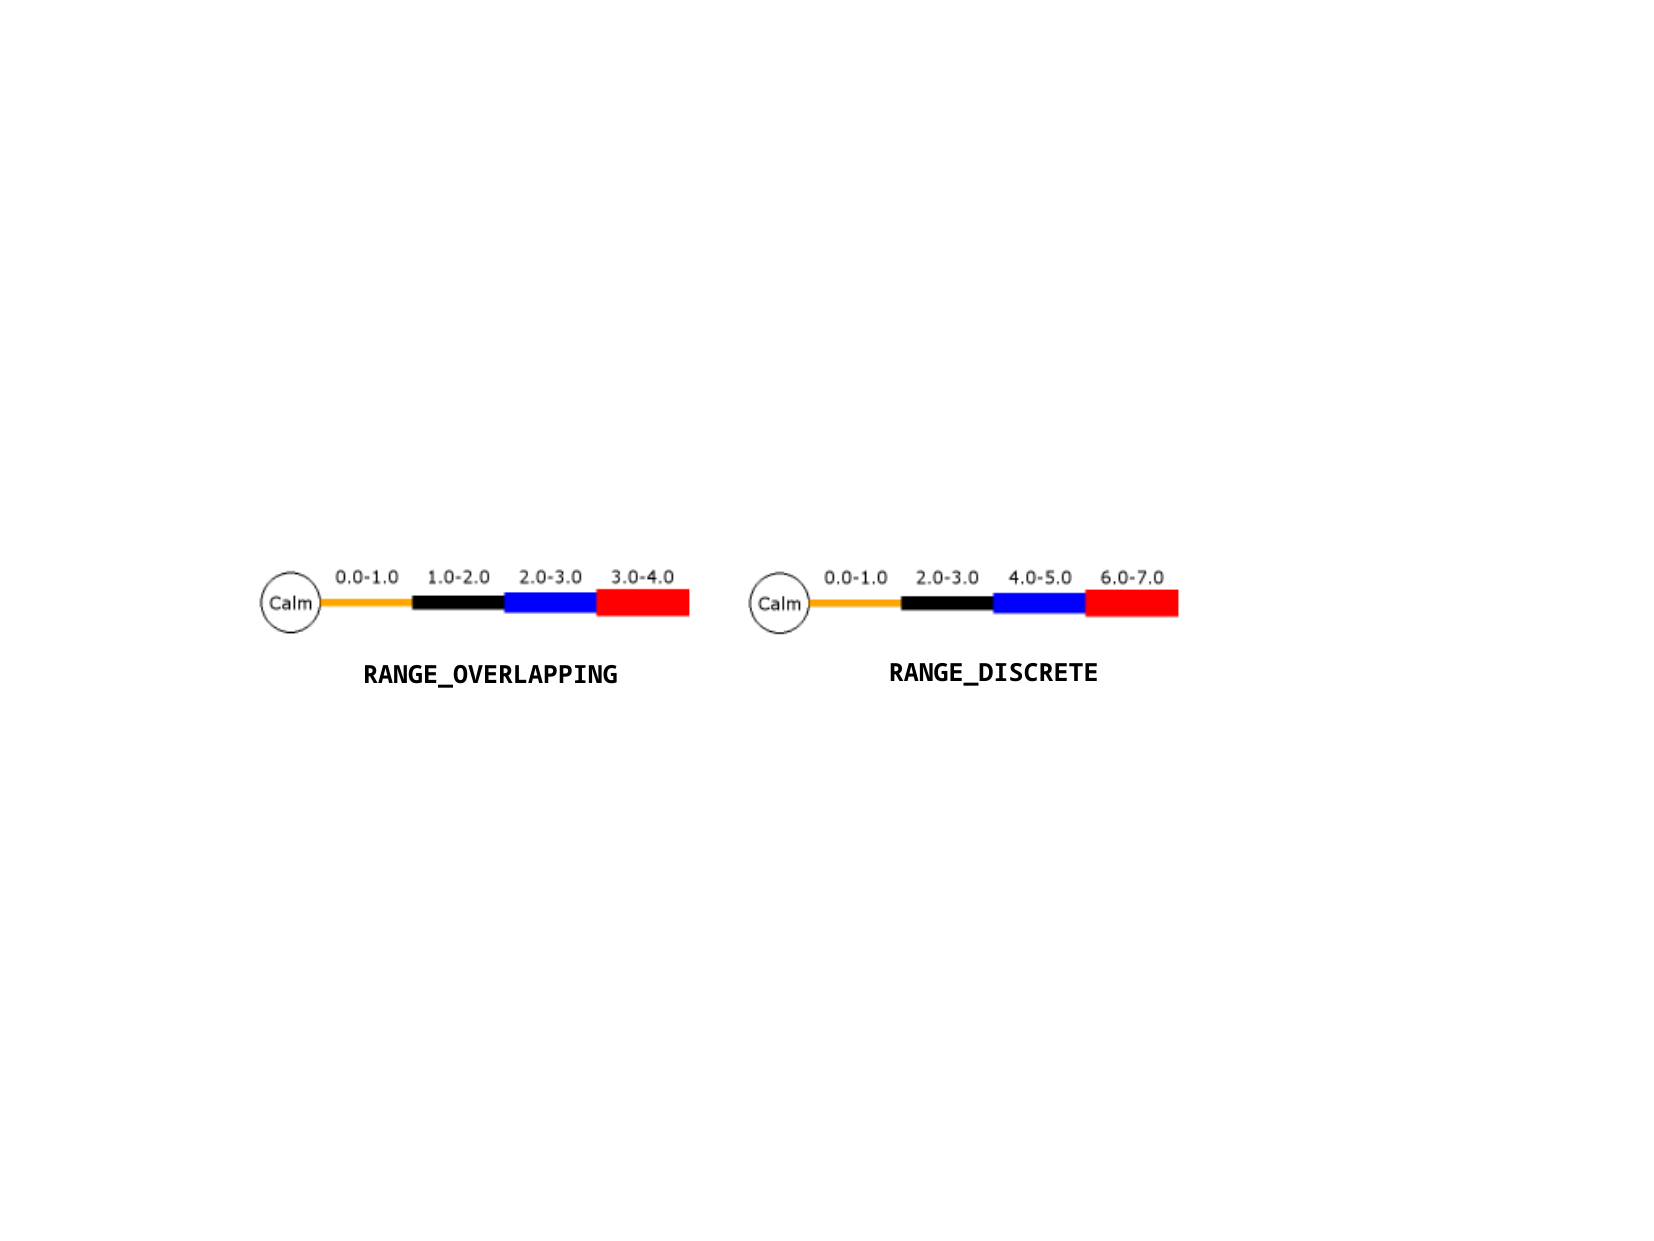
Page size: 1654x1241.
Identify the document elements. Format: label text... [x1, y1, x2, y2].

text_box RANGE_OVERLAPPING [348, 648, 634, 694]
picture [247, 555, 709, 650]
picture [731, 549, 1211, 649]
text_box RANGE_DISCRETE [874, 647, 1114, 692]
